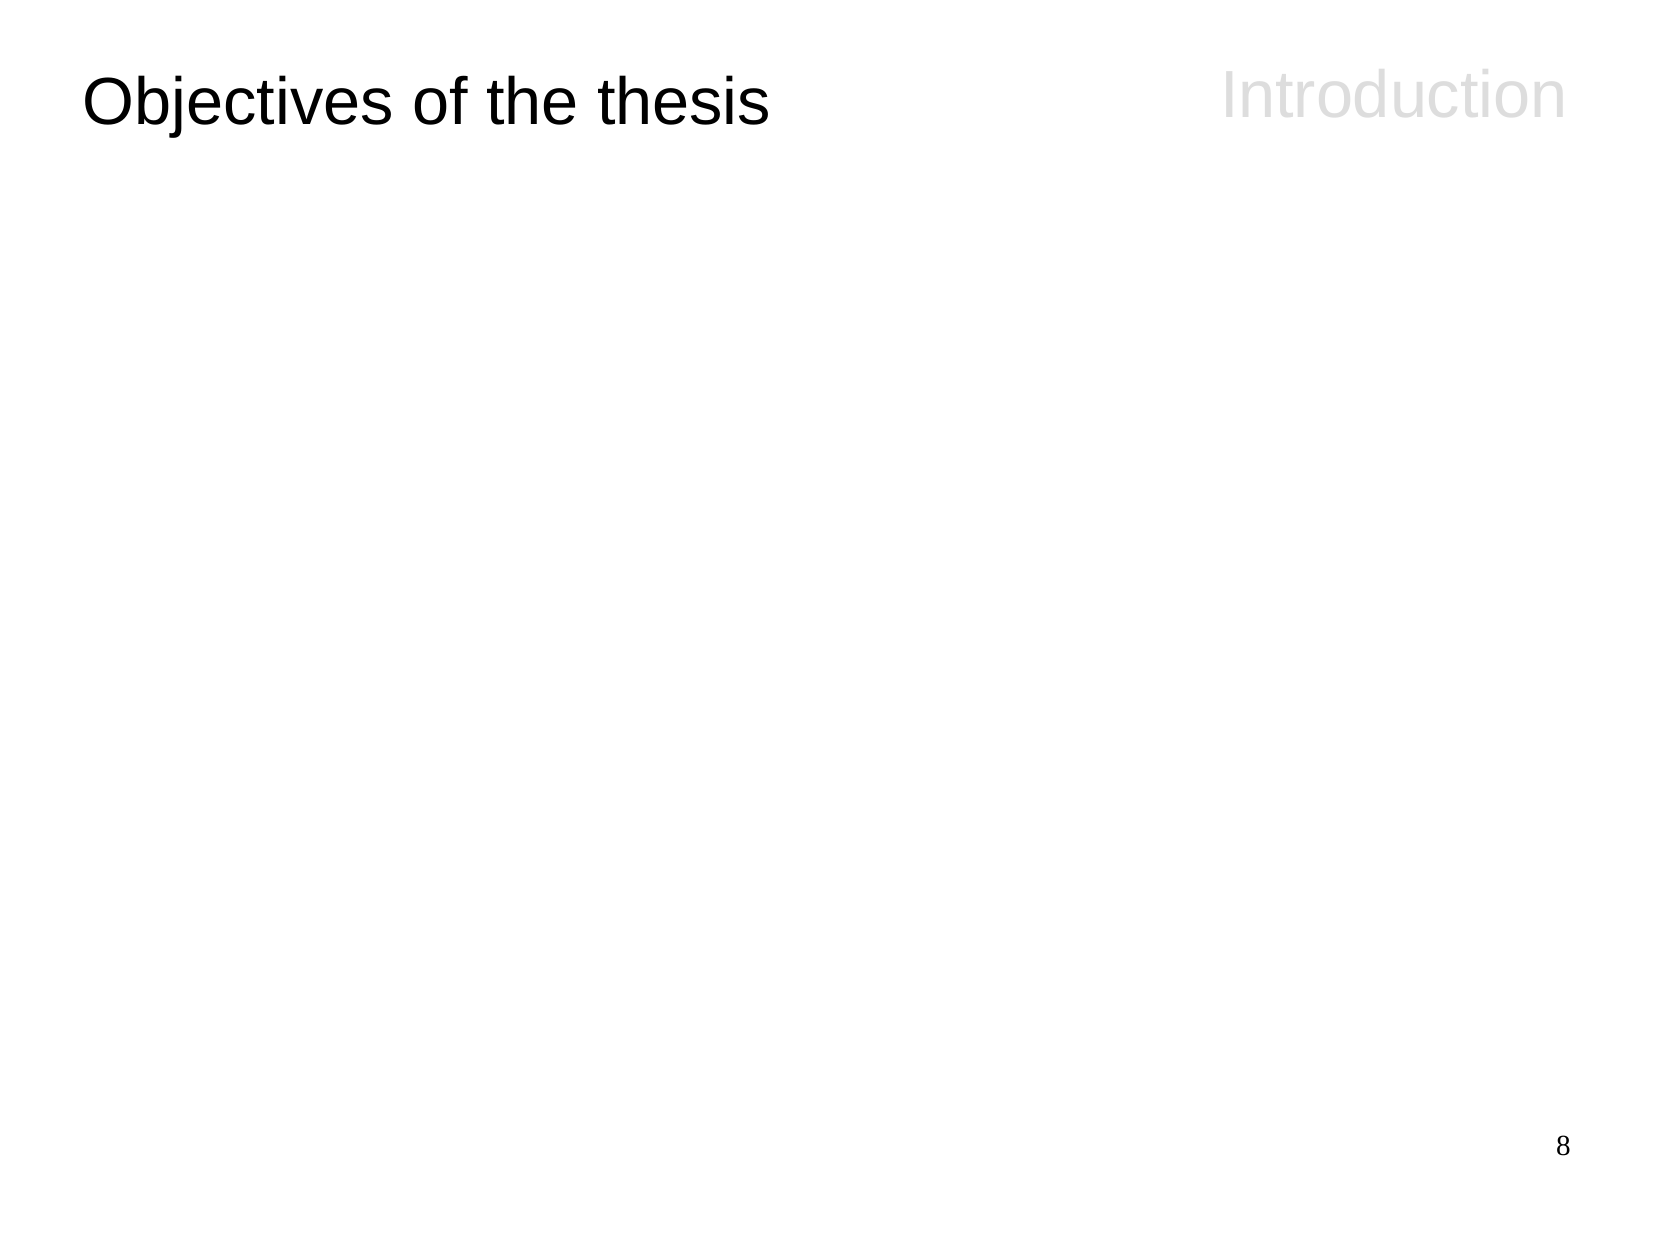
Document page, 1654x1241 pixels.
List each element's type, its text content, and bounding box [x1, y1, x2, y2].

title Objectives of the thesis [82, 49, 1170, 154]
